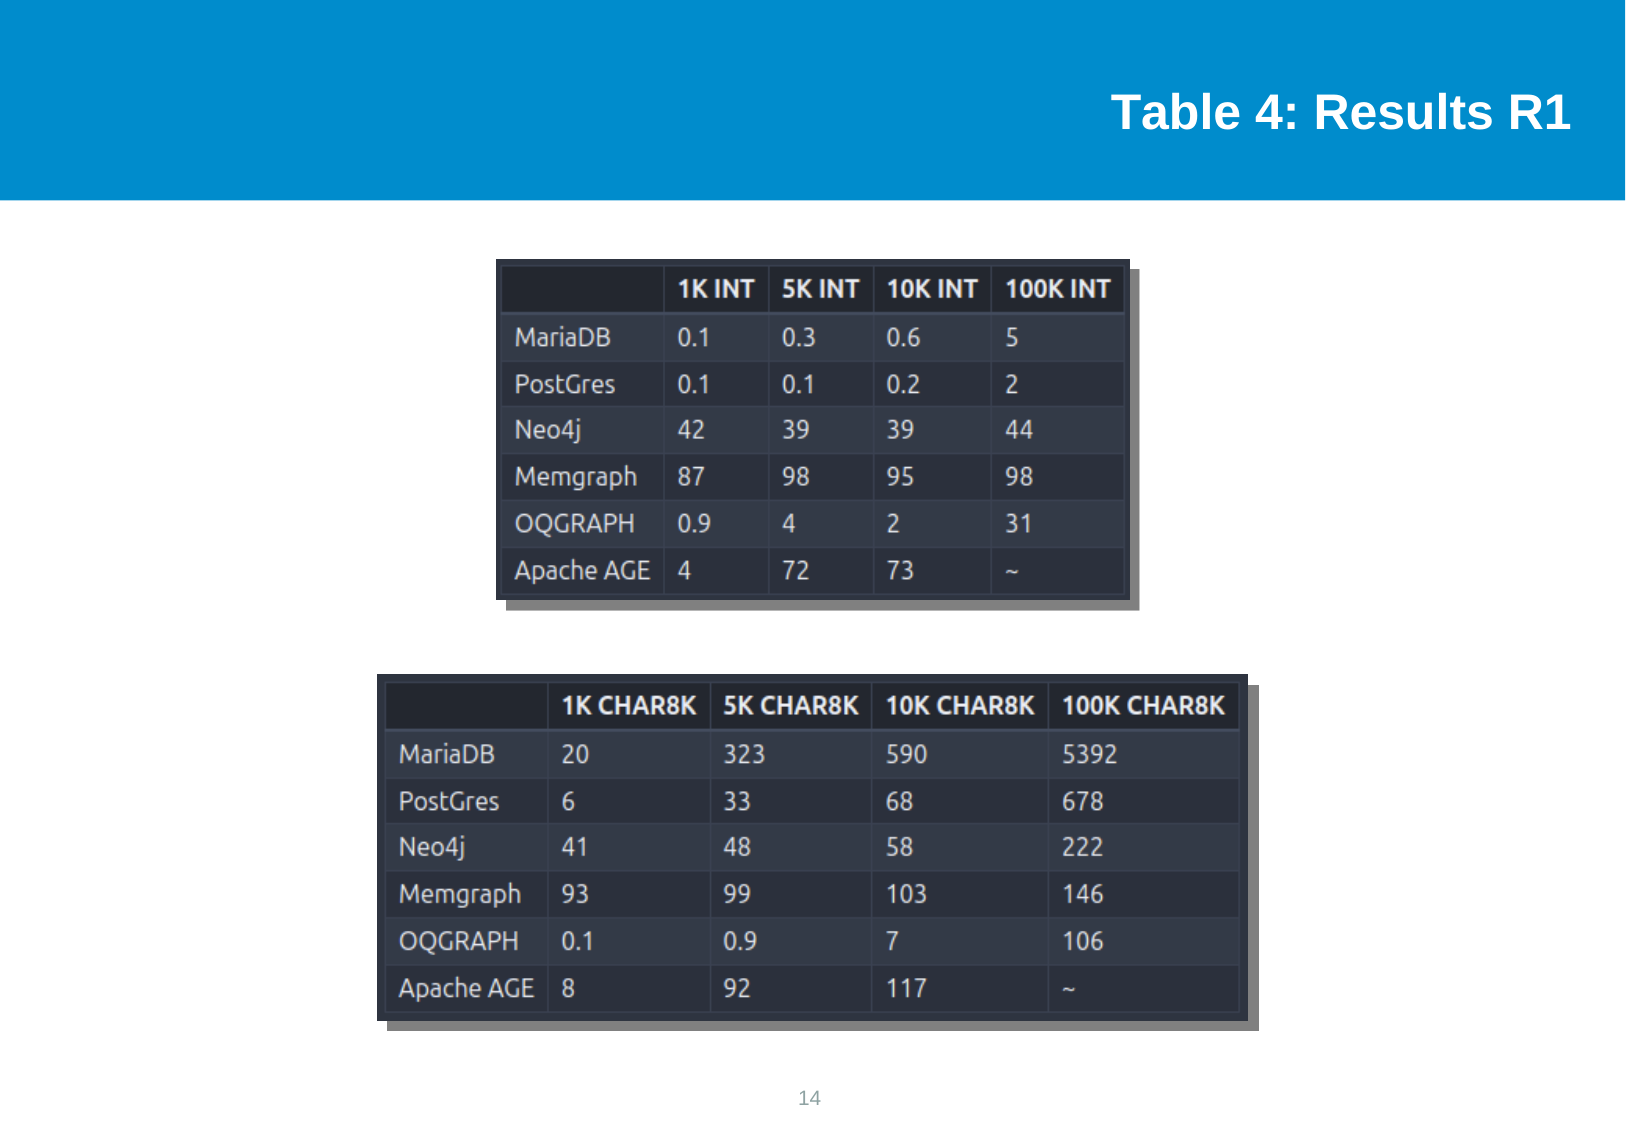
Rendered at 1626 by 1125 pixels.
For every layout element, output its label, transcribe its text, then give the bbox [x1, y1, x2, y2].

picture [377, 674, 1248, 1021]
title Table 4: Results R1 [121, 37, 1573, 188]
picture [496, 259, 1130, 601]
